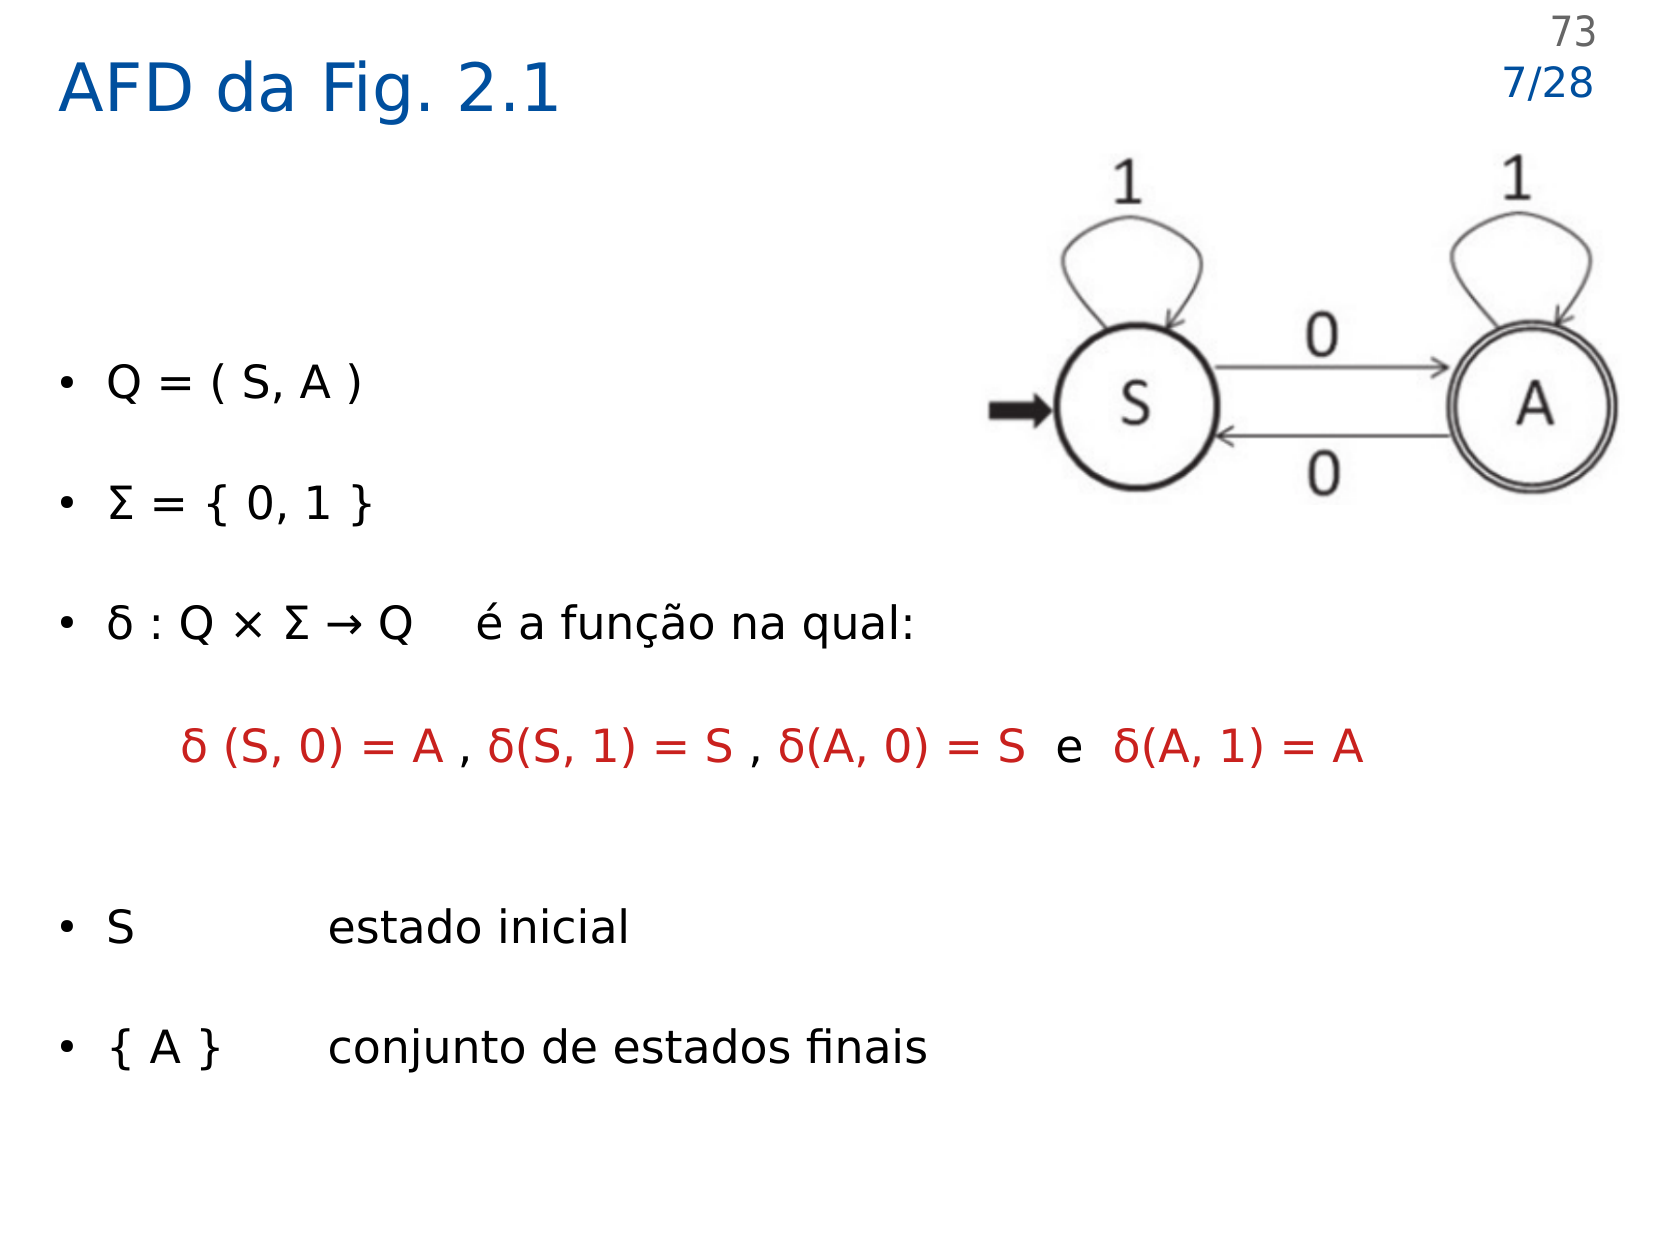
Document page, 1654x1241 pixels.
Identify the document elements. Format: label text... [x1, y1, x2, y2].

picture [977, 147, 1625, 505]
title AFD da Fig. 2.1 [59, 29, 1625, 148]
text_box 73 [1375, 0, 1613, 64]
list Q = ( S, A ) Σ = { 0, 1 } δ : Q × Σ → Q é a função na qual: δ (S, 0) = A , δ(S, 1) = S , δ(A, 0) = S e δ(A, 1) = A S estado inicial { A } conjunto de estados finais [59, 236, 1595, 1211]
